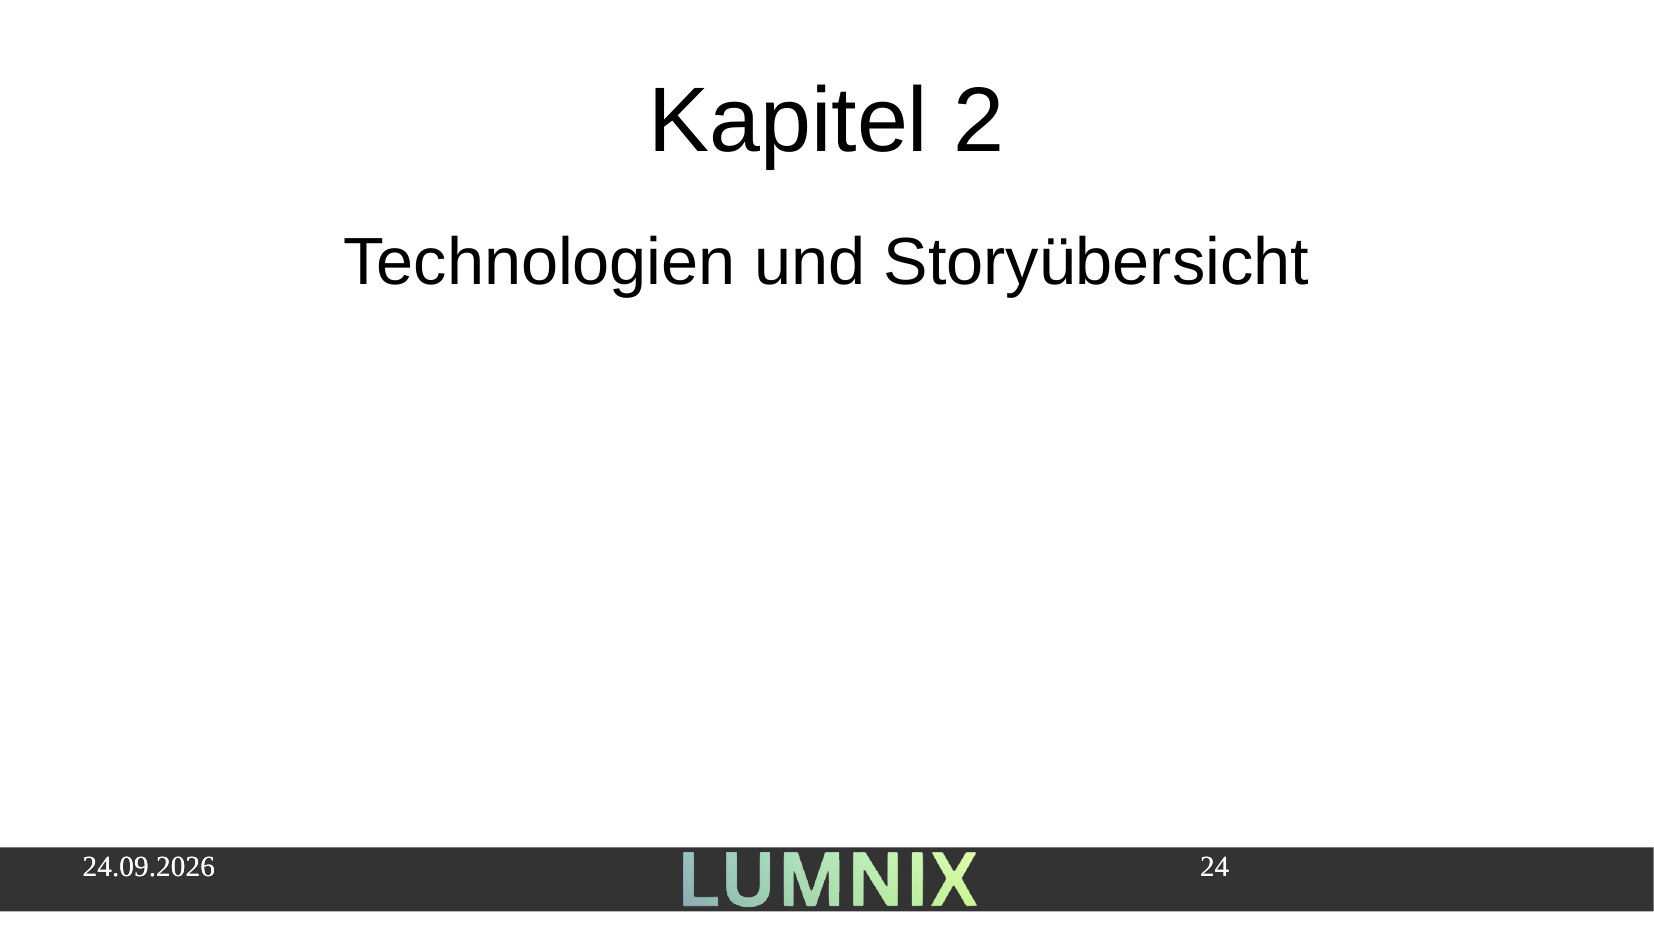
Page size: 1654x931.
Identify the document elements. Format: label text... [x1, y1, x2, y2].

text_box [1200, 847, 1586, 912]
text_box 23.05.2023 [82, 847, 468, 912]
title Kapitel 2 [82, 37, 1571, 193]
list Technologien und Storyübersicht [82, 217, 1571, 758]
